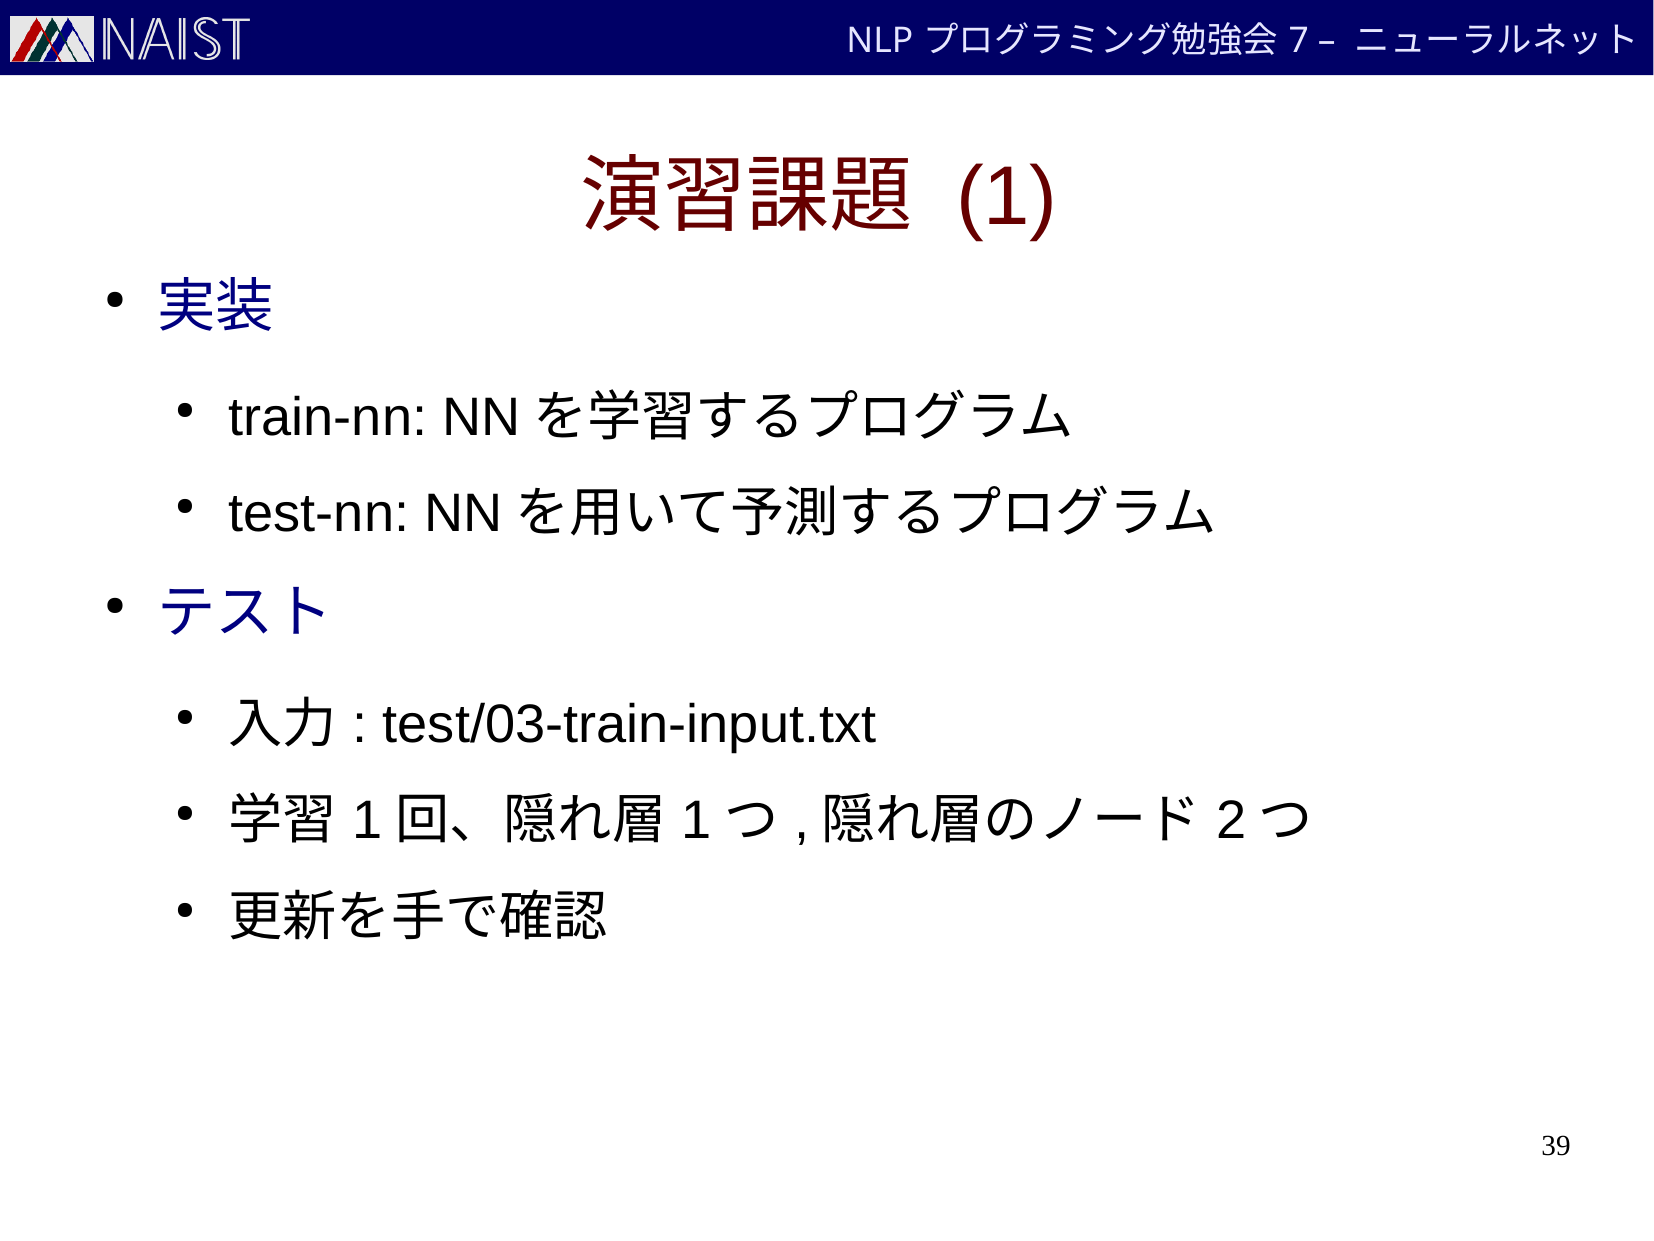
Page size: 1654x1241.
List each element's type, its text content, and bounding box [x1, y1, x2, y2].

title 演習課題 (1) [75, 92, 1564, 285]
list 実装 train-nn: NNを学習するプログラム test-nn: NNを用いて予測するプログラム テスト 入力: test/03-train-input.txt 学習1回、隠れ層1つ,隠れ層のノード2つ 更新を手で確認 [86, 258, 1576, 1078]
picture [10, 16, 94, 62]
picture [102, 17, 251, 60]
